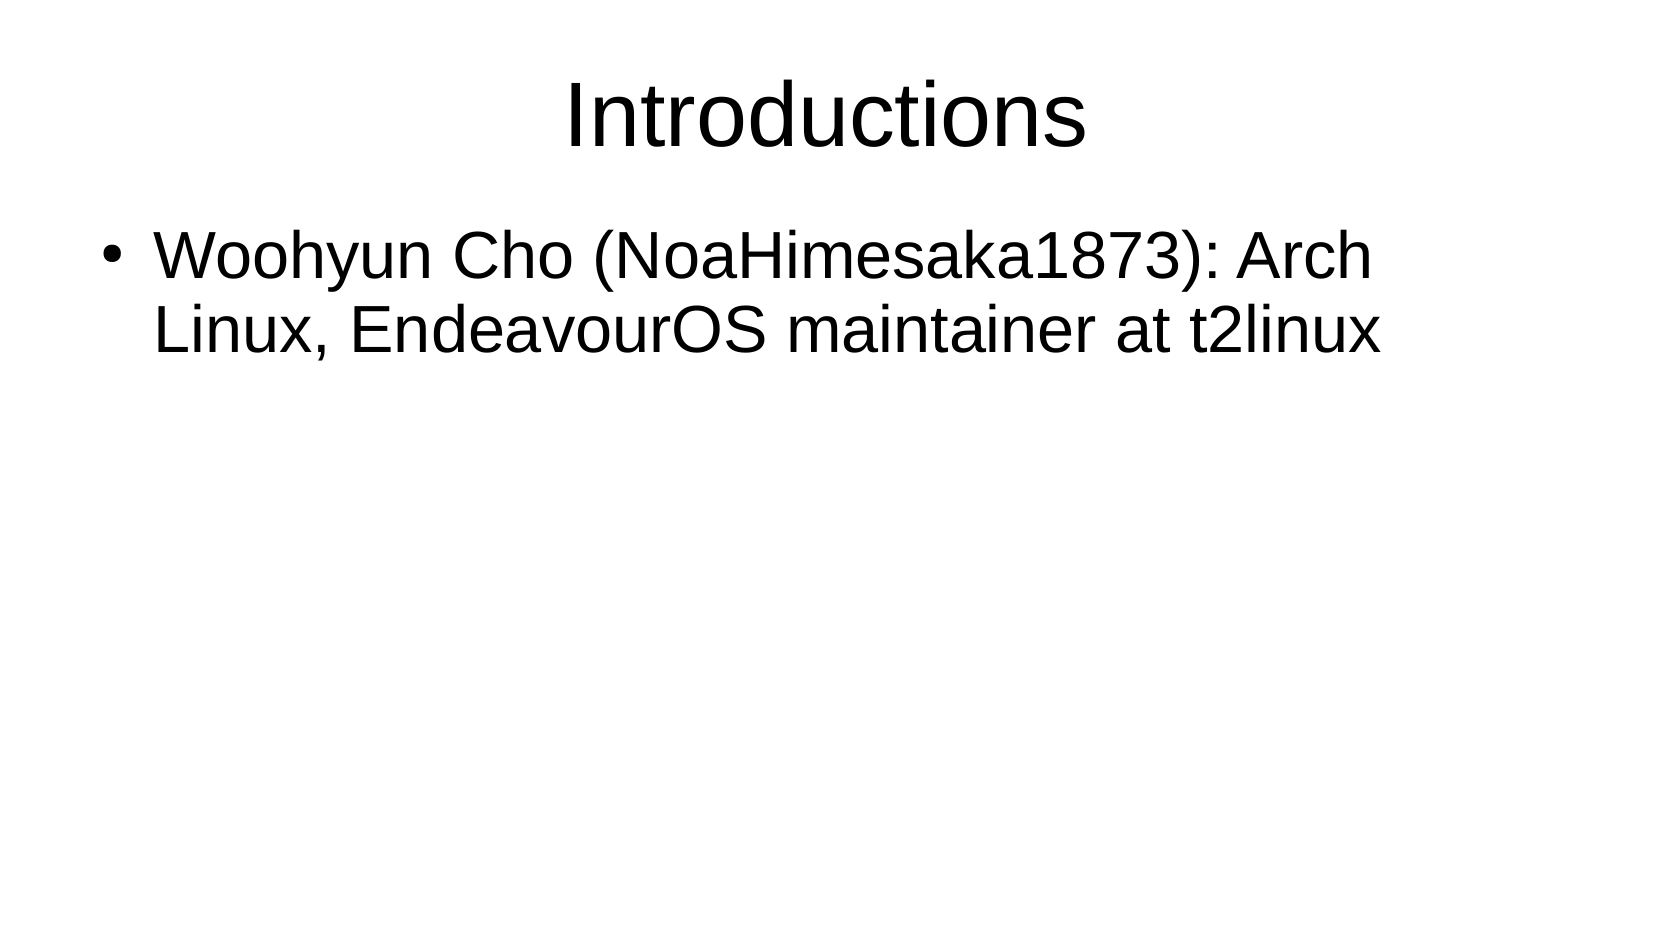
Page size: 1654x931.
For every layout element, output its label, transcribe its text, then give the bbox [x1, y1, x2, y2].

title Introductions [82, 37, 1571, 193]
list Woohyun Cho (NoaHimesaka1873): Arch Linux, EndeavourOS maintainer at t2linux [82, 217, 1571, 758]
